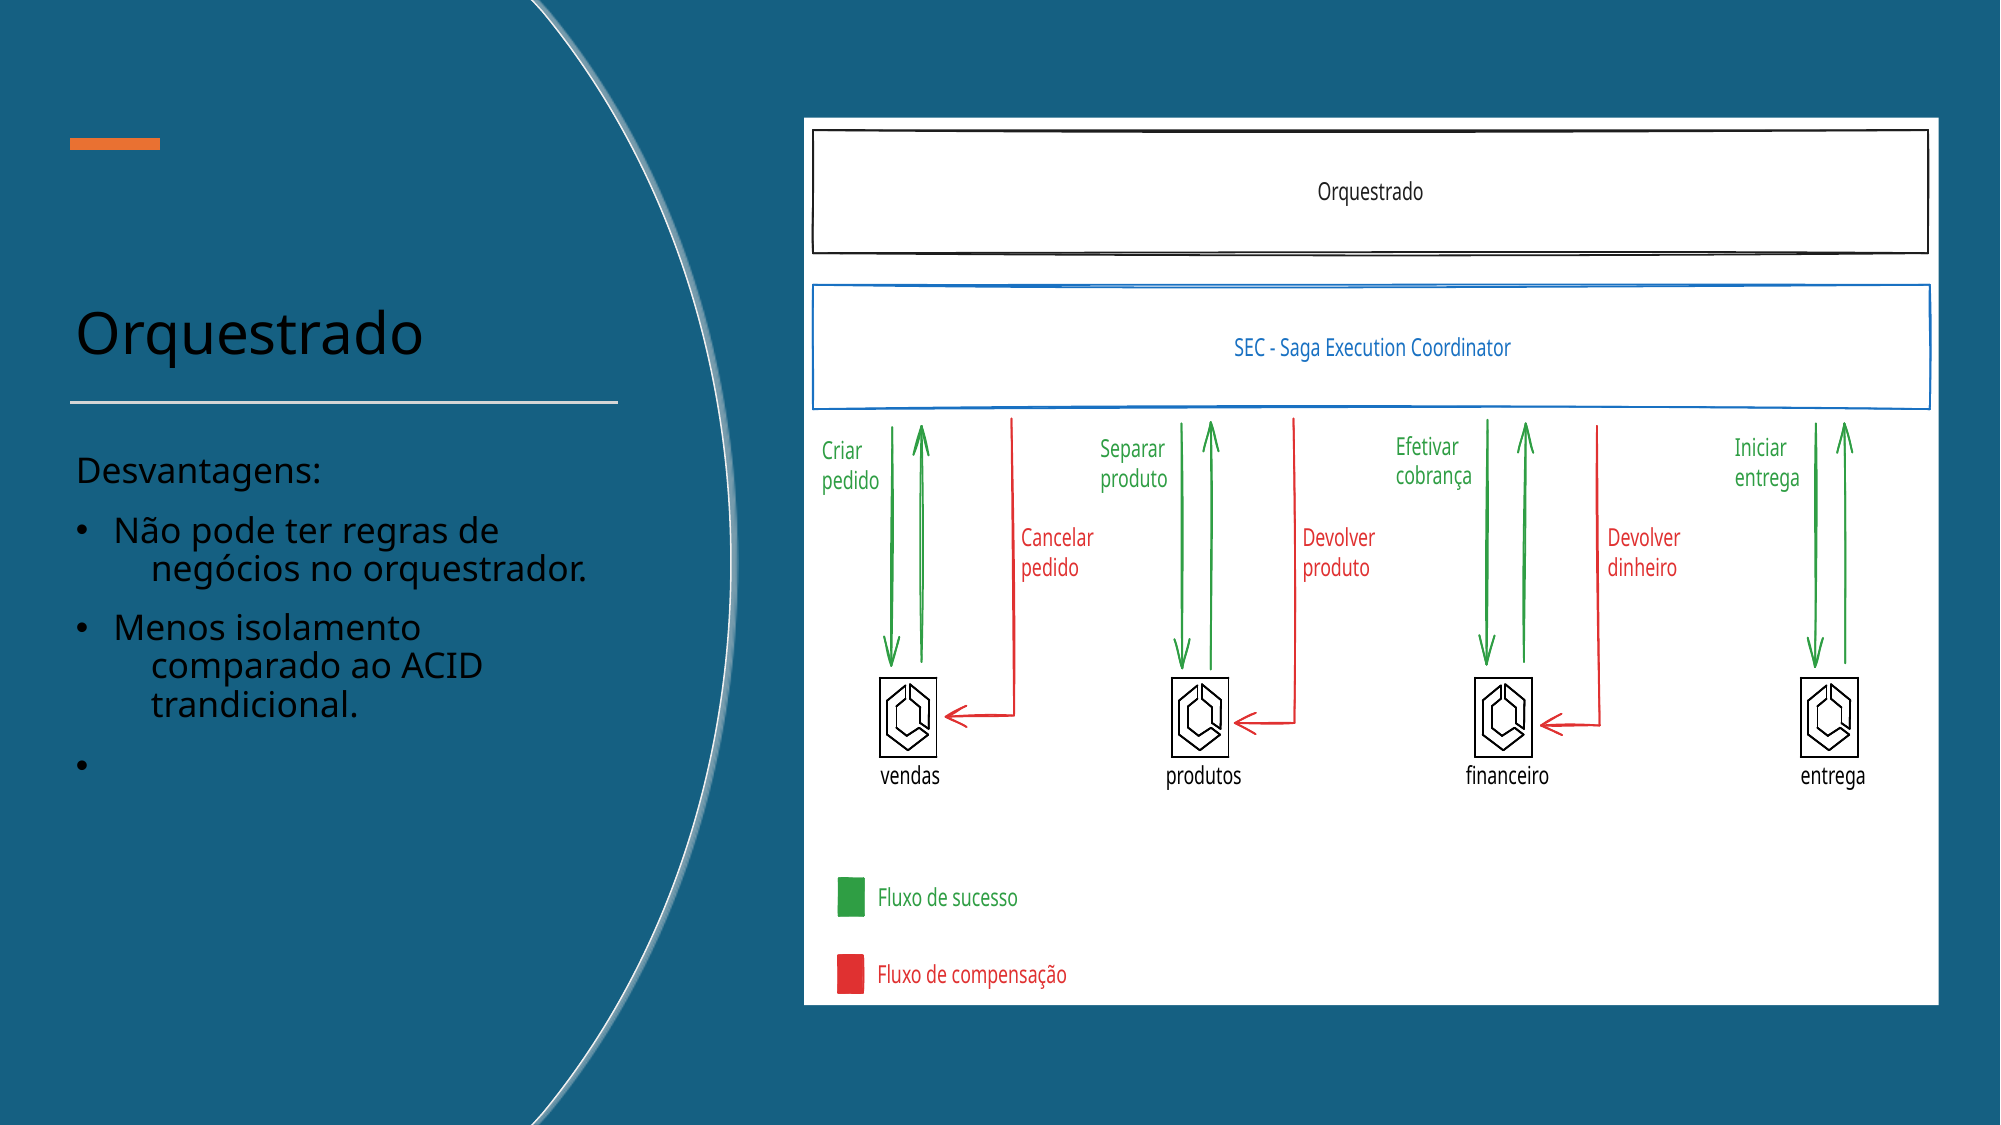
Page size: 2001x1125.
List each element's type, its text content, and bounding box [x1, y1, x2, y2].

picture [803, 117, 1940, 1006]
text_box [0, 0, 2000, 1125]
list Desvantagens: Não pode ter regras de negócios no orquestrador. Menos isolamento comparado ao ACID trandicional. [60, 445, 626, 972]
title Orquestrado [60, 190, 625, 376]
